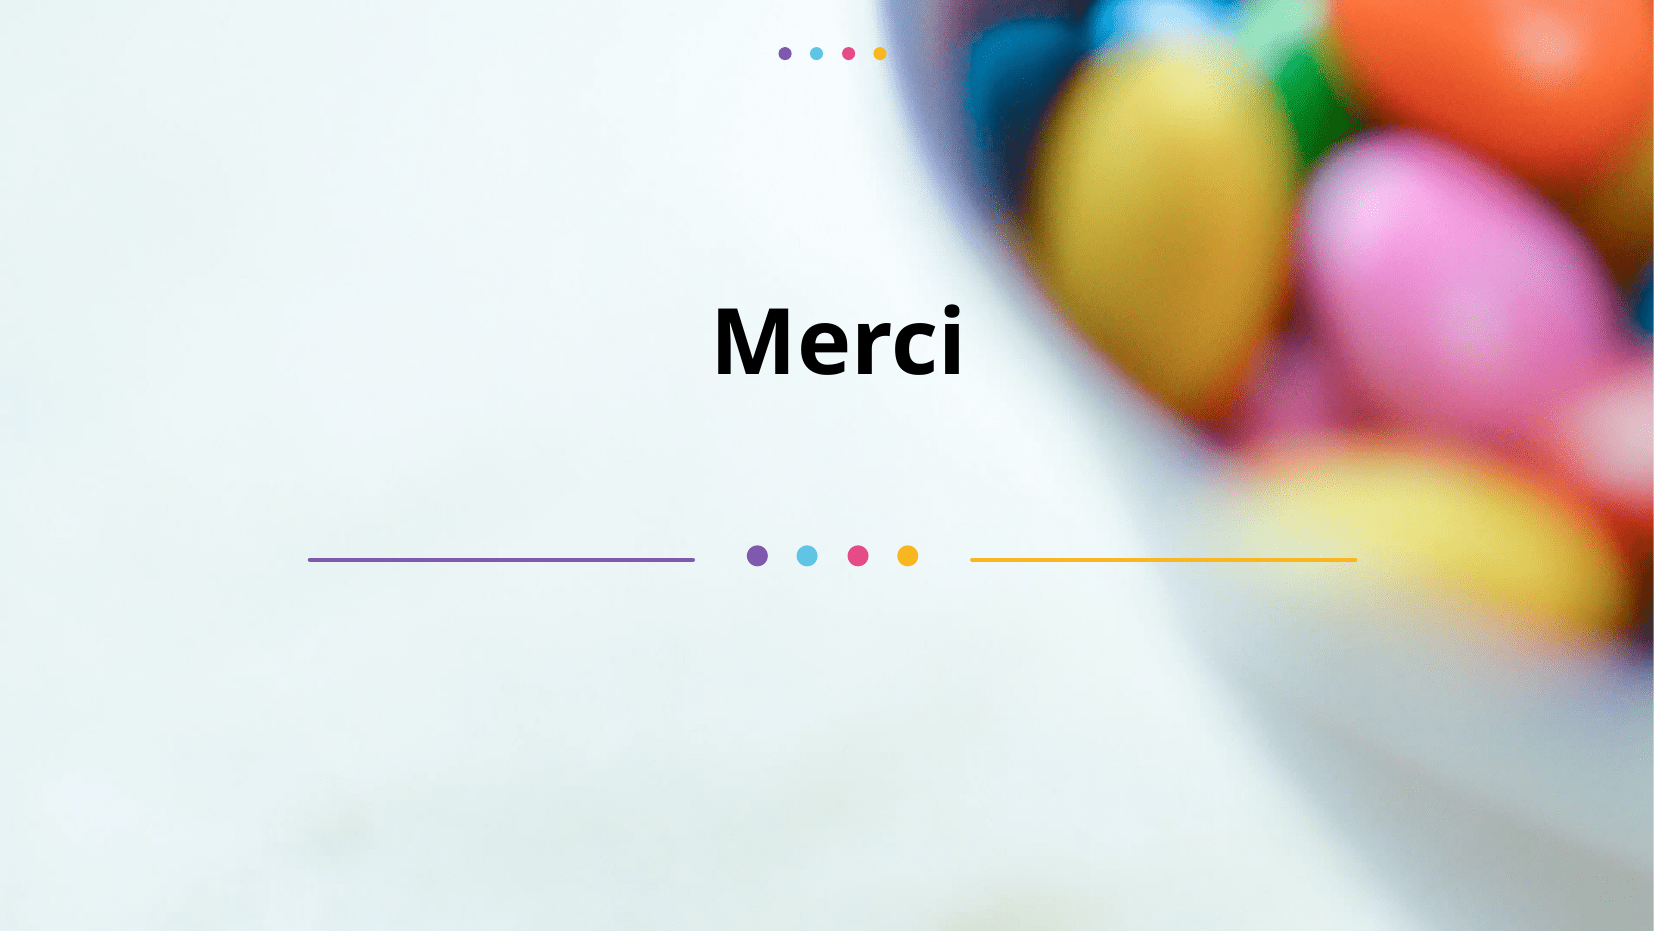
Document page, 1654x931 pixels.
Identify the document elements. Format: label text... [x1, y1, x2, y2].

text_box [842, 47, 856, 61]
text_box [873, 47, 887, 61]
text_box [809, 47, 824, 61]
text_box [796, 545, 818, 567]
text_box [897, 545, 919, 567]
text_box [778, 47, 792, 61]
text_box [847, 545, 869, 567]
text_box [746, 545, 768, 567]
title Merci [94, 261, 1583, 417]
picture [0, 0, 1654, 931]
